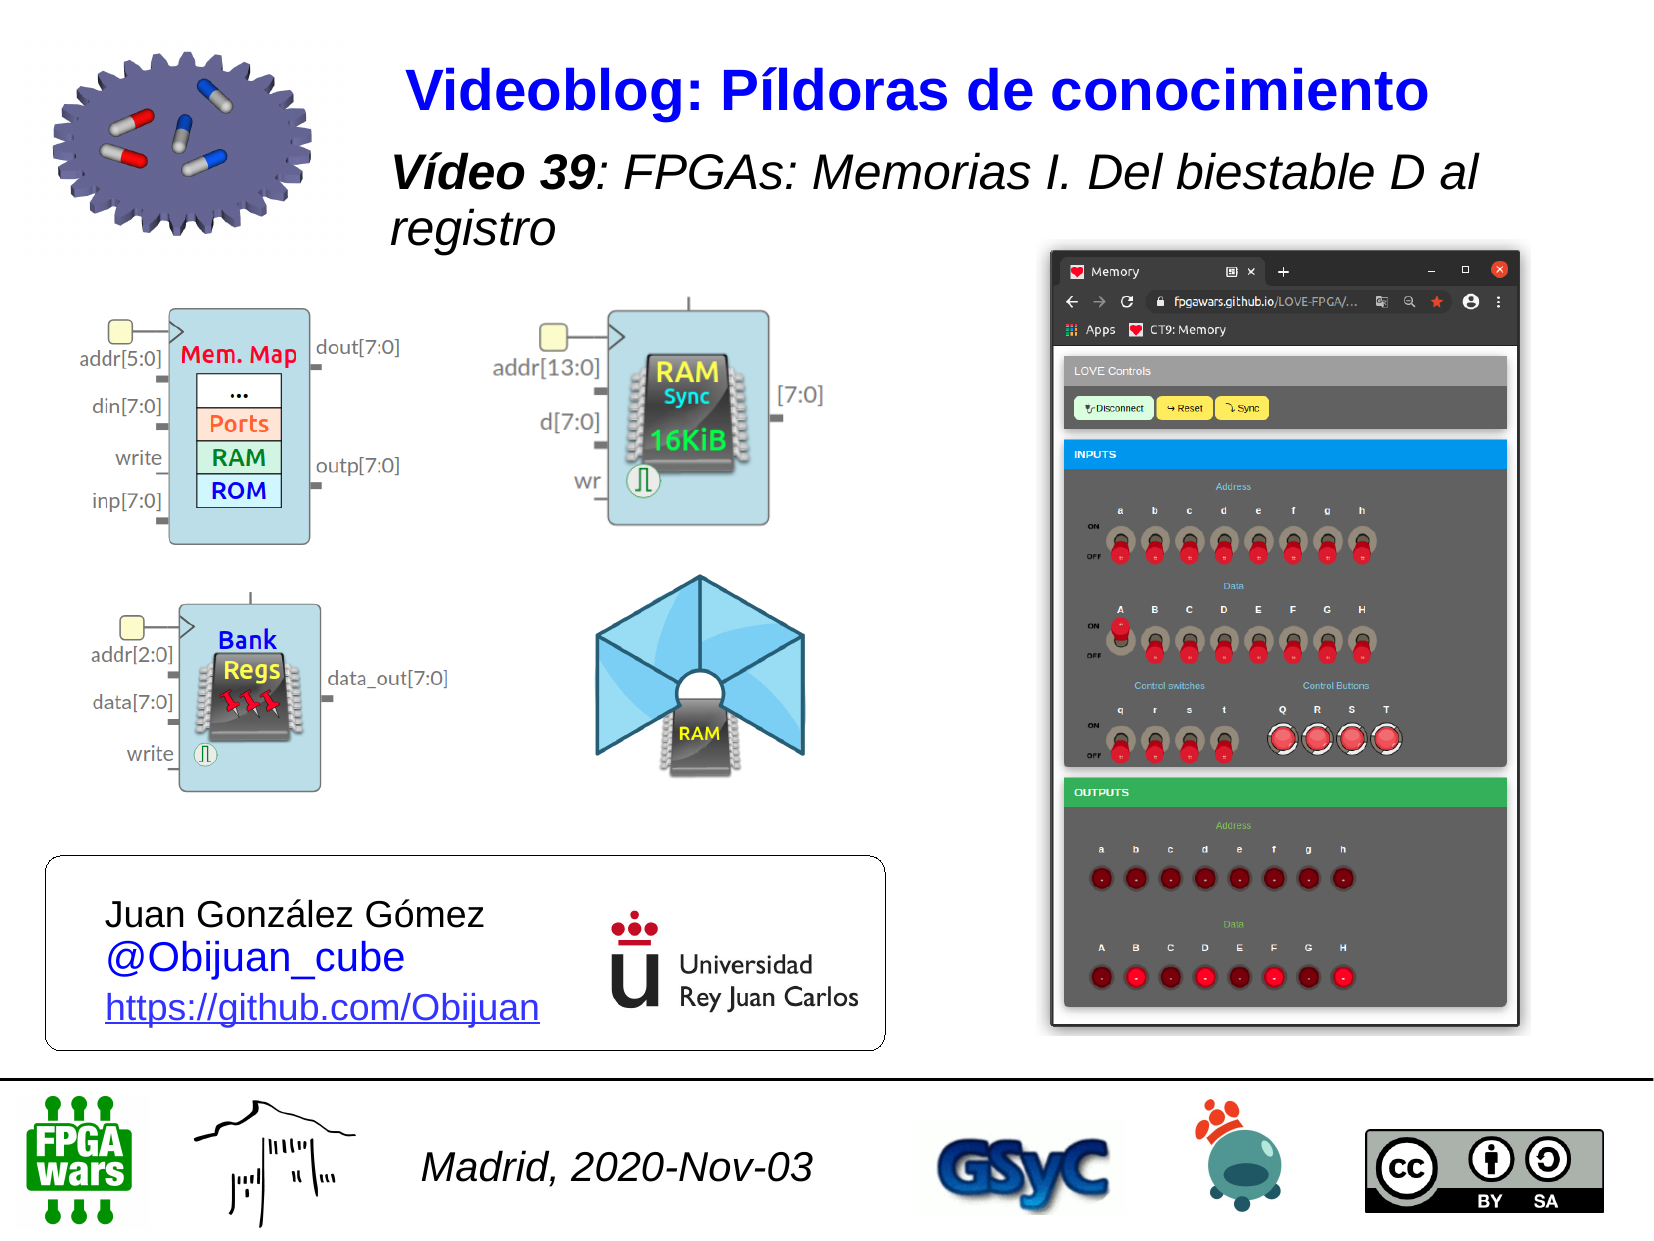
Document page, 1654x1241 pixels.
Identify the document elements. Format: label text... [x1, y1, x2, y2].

picture [475, 255, 841, 545]
picture [919, 1120, 1126, 1215]
picture [1365, 1120, 1604, 1221]
picture [180, 1089, 376, 1241]
text_box [45, 855, 886, 1051]
picture [1180, 1099, 1306, 1215]
text_box Madrid, 2020-Nov-03 [376, 1120, 857, 1214]
title Videoblog: Píldoras de conocimiento [405, 15, 1456, 144]
text_box Vídeo 39: FPGAs: Memorias I. Del biestable D al registro [390, 144, 1576, 256]
picture [570, 555, 826, 821]
picture [15, 28, 422, 556]
text_box @Obijuan_cube [90, 926, 451, 1002]
text_box Juan González Gómez [90, 885, 601, 946]
picture [15, 1095, 150, 1230]
text_box https://github.com/Obijuan [90, 978, 556, 1036]
picture [75, 585, 466, 801]
picture [595, 900, 871, 1021]
picture [1036, 239, 1531, 1036]
